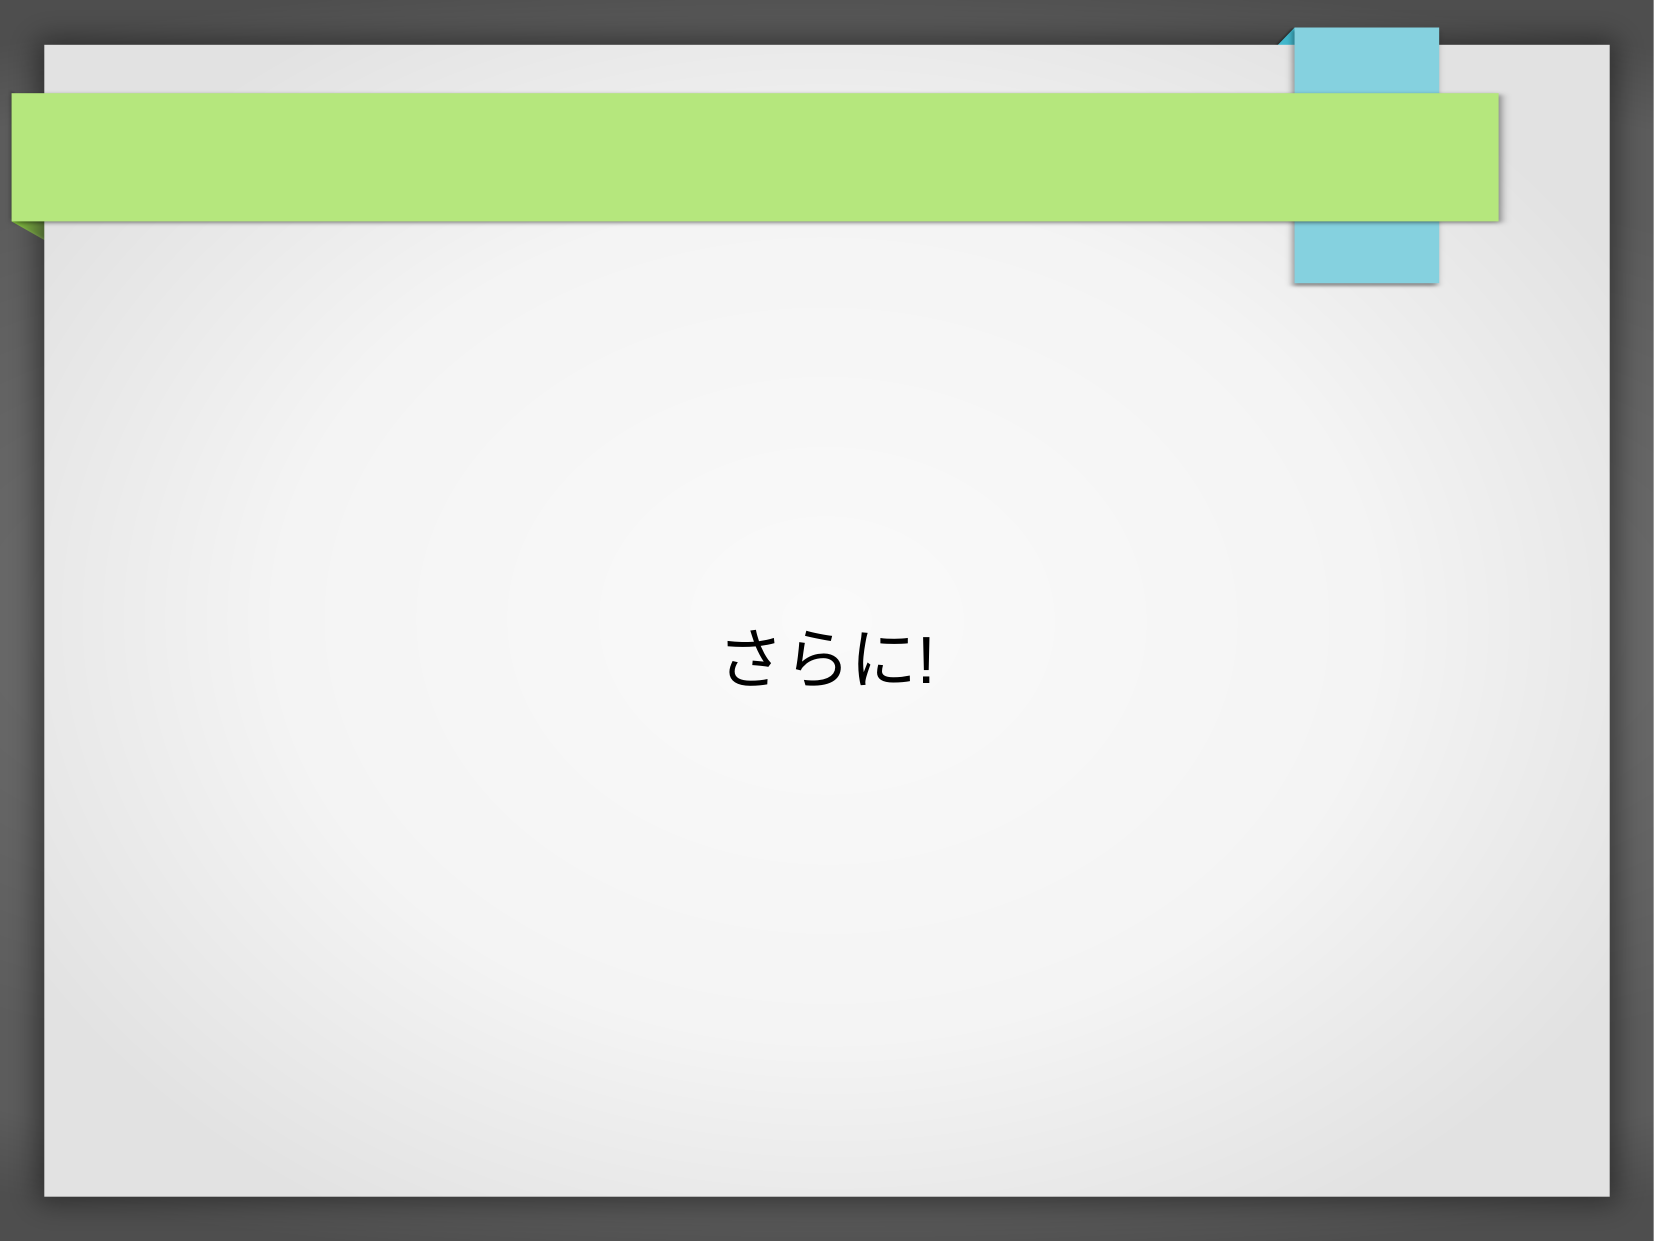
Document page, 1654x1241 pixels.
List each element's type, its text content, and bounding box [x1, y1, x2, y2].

picture [0, 0, 1654, 1241]
subtitle さらに! [82, 295, 1571, 1015]
